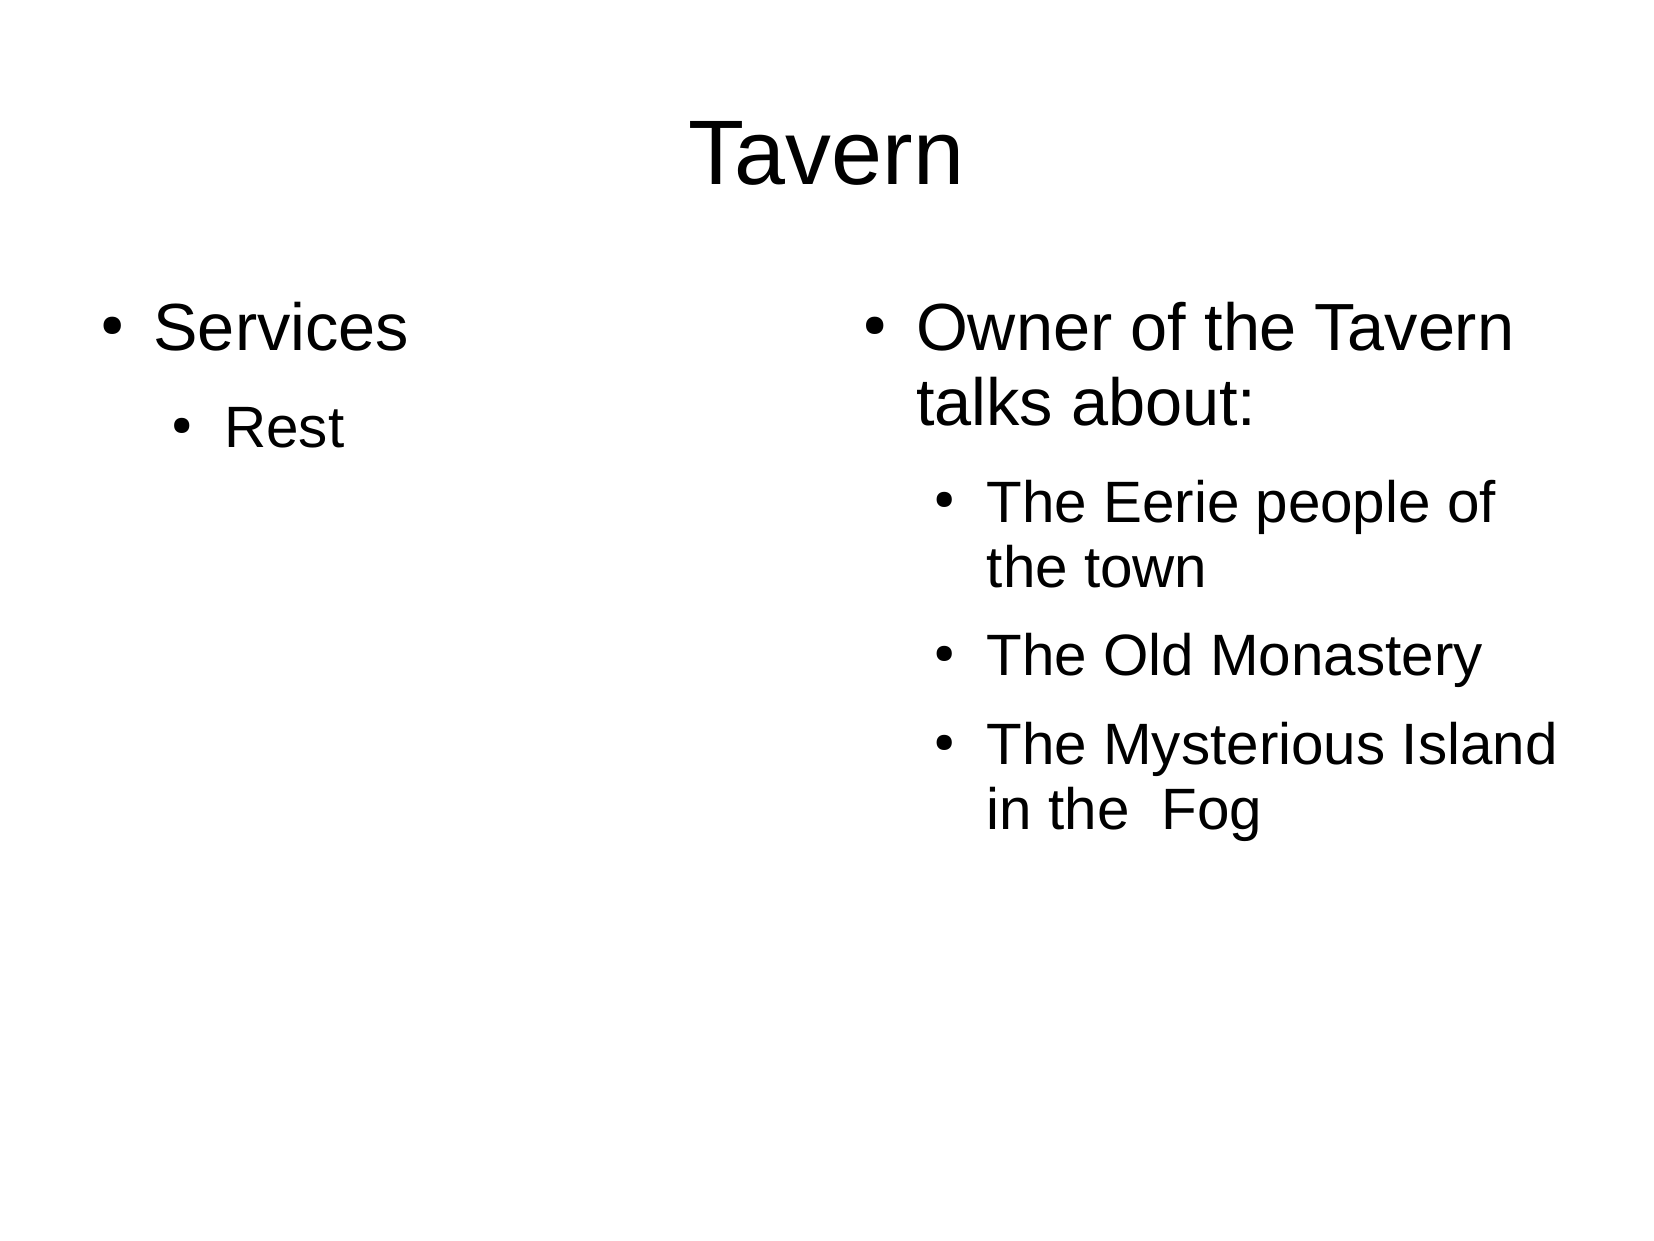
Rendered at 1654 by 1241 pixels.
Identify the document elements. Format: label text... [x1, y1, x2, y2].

title Tavern [82, 56, 1571, 250]
list Owner of the Tavern talks about: The Eerie people of the town The Old Monastery The Mysterious Island in the Fog [845, 290, 1572, 1109]
list Services Rest [82, 290, 809, 1109]
